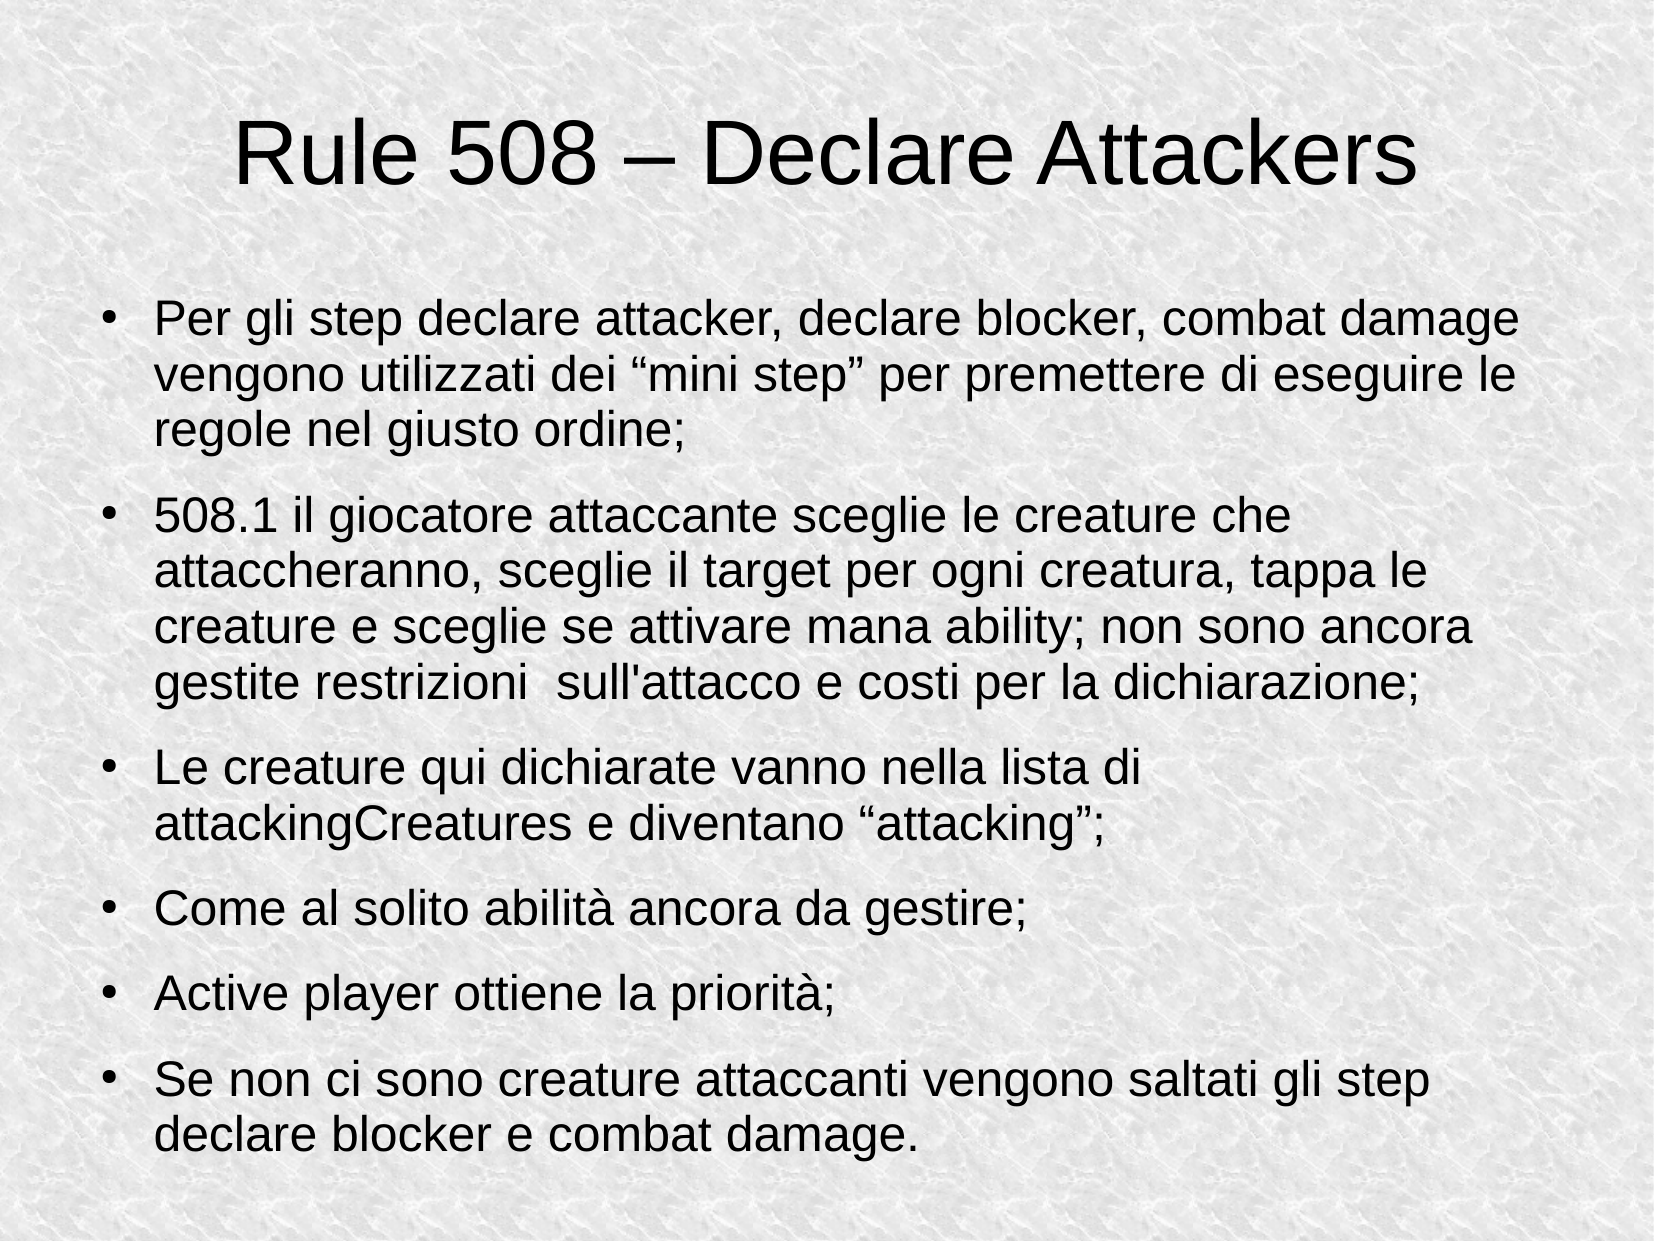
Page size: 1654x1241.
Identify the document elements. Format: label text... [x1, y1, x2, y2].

picture [0, 0, 1654, 1241]
list Per gli step declare attacker, declare blocker, combat damage vengono utilizzati dei “mini step” per premettere di eseguire le regole nel giusto ordine; 508.1 il giocatore attaccante sceglie le creature che attaccheranno, sceglie il target per ogni creatura, tappa le creature e sceglie se attivare mana ability; non sono ancora gestite restrizioni sull'attacco e costi per la dichiarazione; Le creature qui dichiarate vanno nella lista di attackingCreatures e diventano “attacking”; Come al solito abilità ancora da gestire; Active player ottiene la priorità; Se non ci sono creature attaccanti vengono saltati gli step declare blocker e combat damage. [82, 290, 1571, 1163]
title Rule 508 – Declare Attackers [82, 49, 1571, 257]
